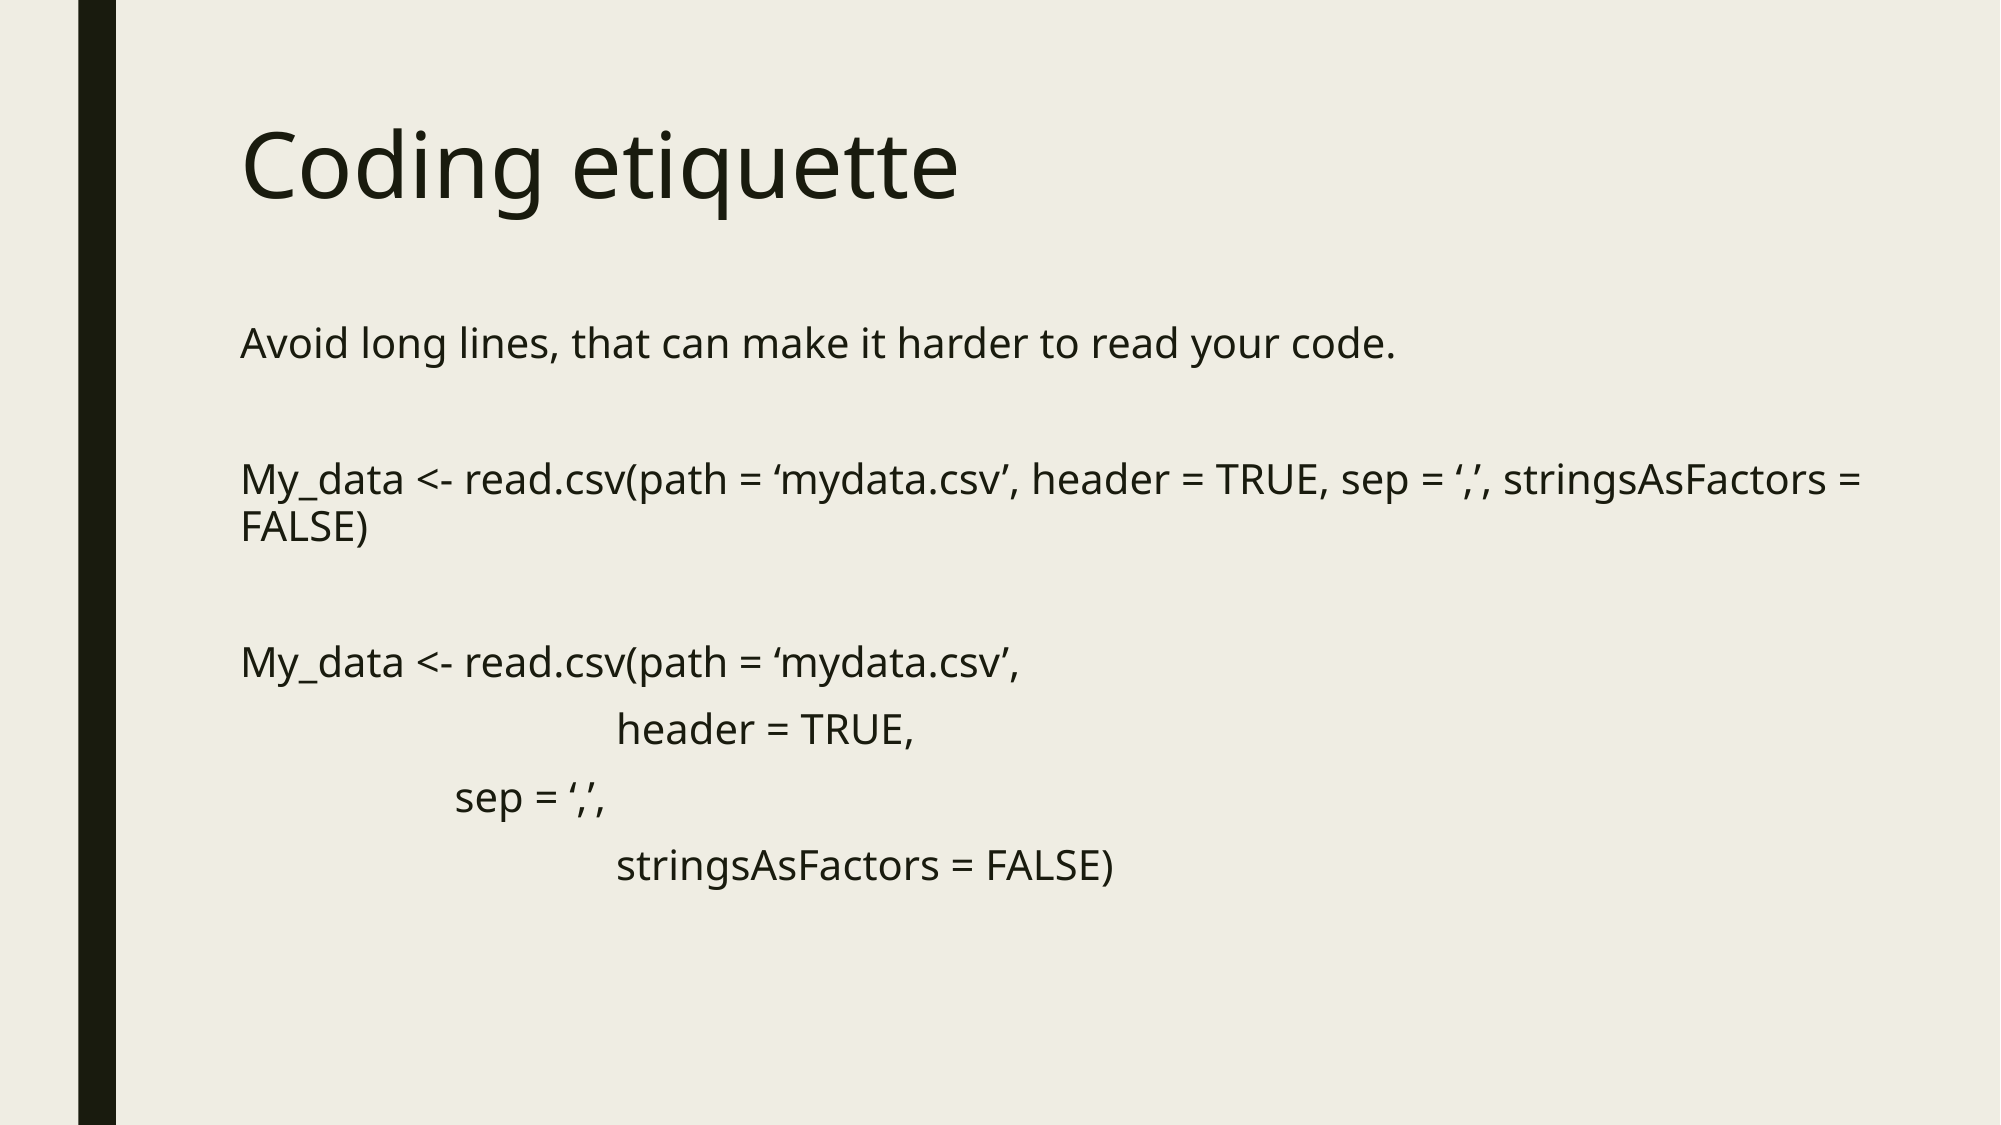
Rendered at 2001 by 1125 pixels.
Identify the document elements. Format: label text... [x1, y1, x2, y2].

list Avoid long lines, that can make it harder to read your code. My_data <- read.csv(path = ‘mydata.csv’, header = TRUE, sep = ‘,’, stringsAsFactors = FALSE) My_data <- read.csv(path = ‘mydata.csv’, header = TRUE, sep = ‘,’, stringsAsFactors = FALSE) [225, 313, 1942, 1064]
title Coding etiquette [225, 112, 1801, 313]
